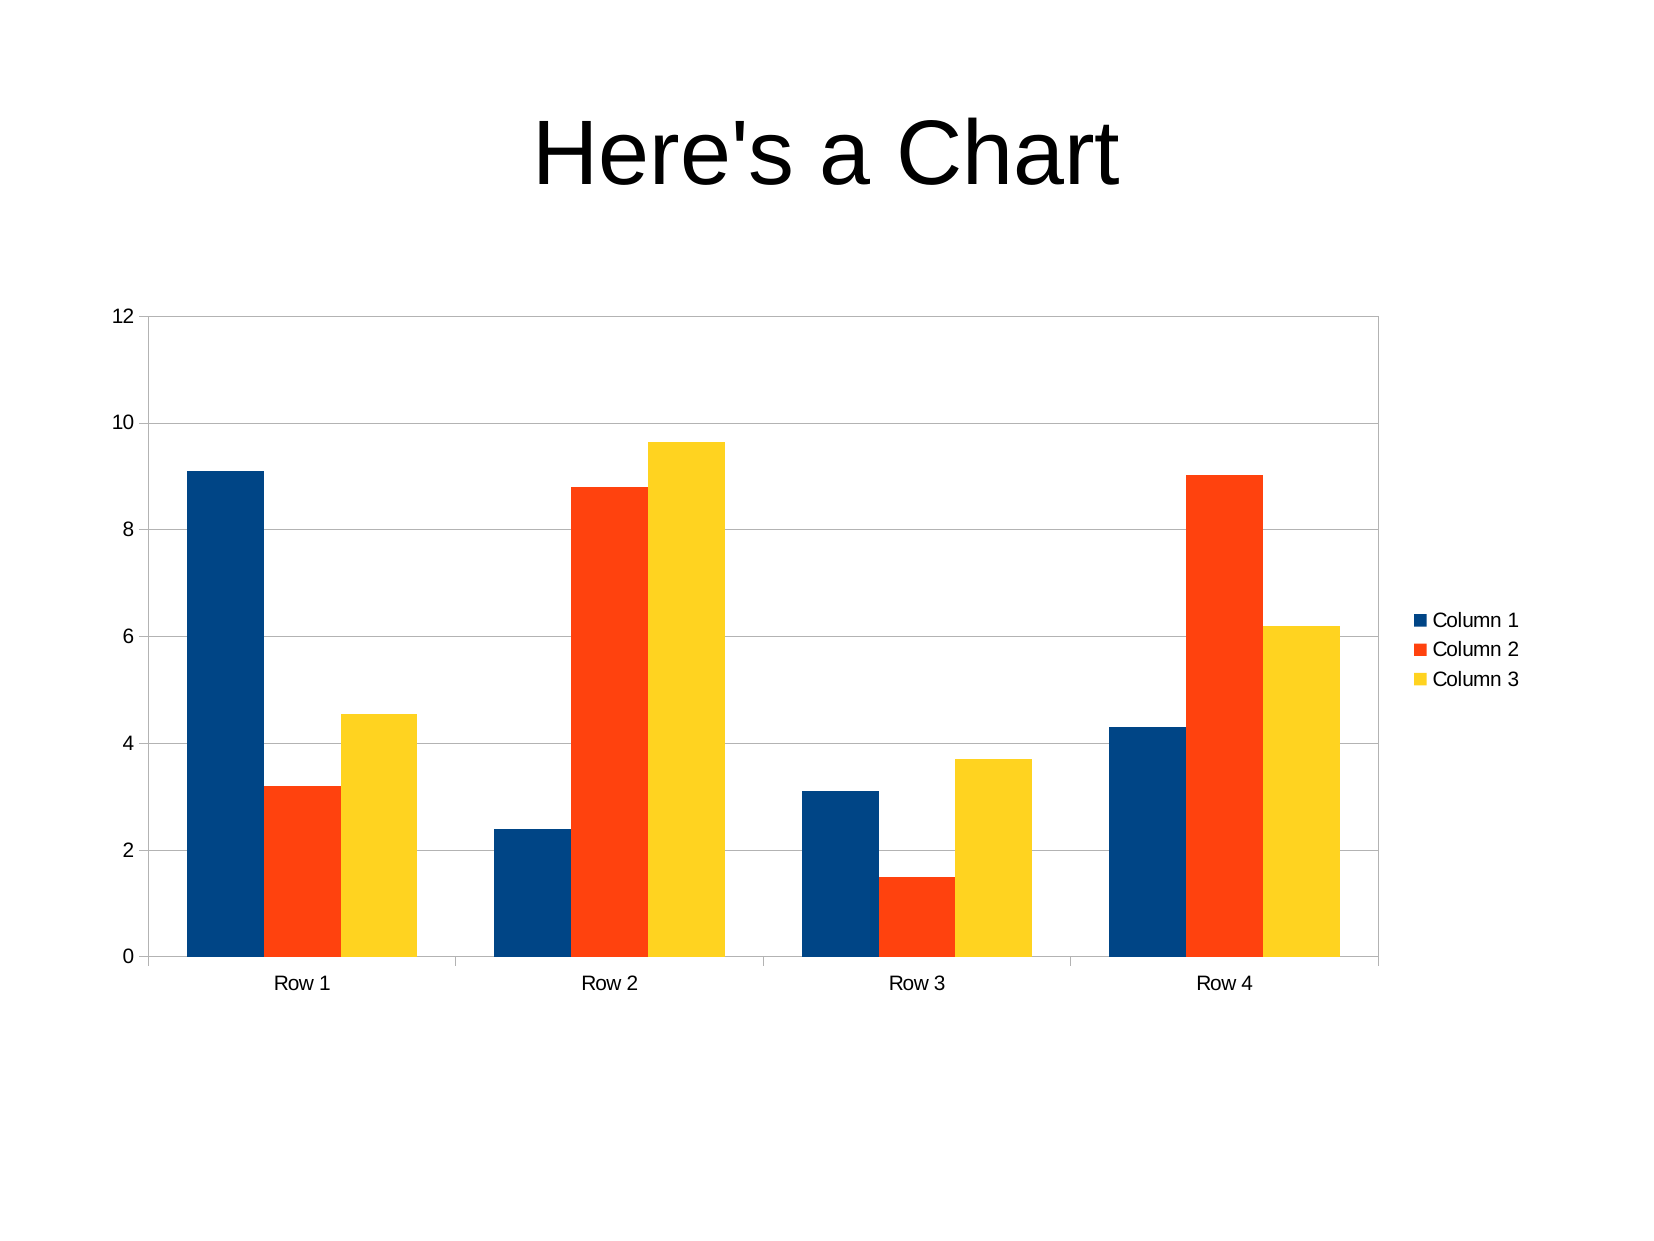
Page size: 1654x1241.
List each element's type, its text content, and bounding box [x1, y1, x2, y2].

chart [82, 290, 1538, 1010]
title Here's a Chart [82, 49, 1571, 257]
